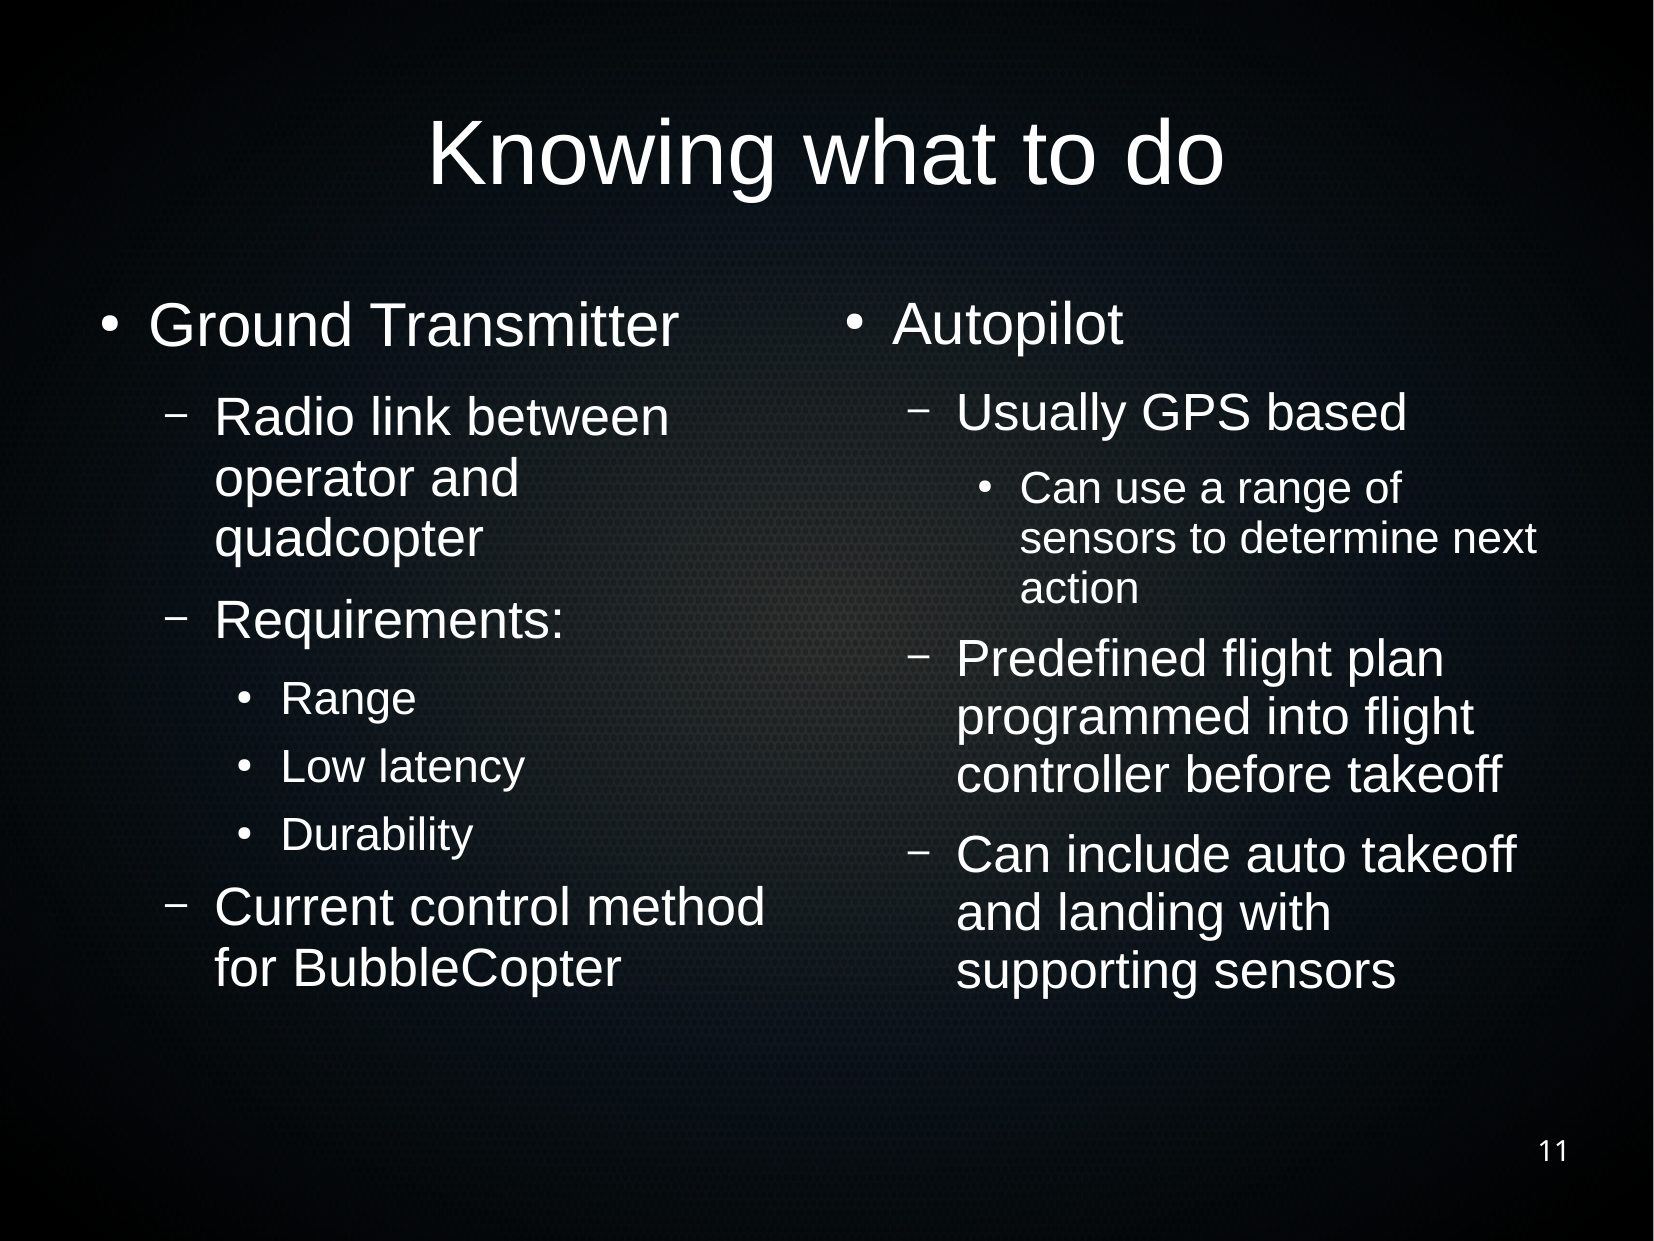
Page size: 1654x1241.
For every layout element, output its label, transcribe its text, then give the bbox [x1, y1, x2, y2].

title Knowing what to do [82, 49, 1571, 257]
list Ground Transmitter Radio link between operator and quadcopter Requirements: Range Low latency Durability Current control method for BubbleCopter [82, 290, 793, 1010]
picture [0, 0, 1654, 1241]
list Autopilot Usually GPS based Can use a range of sensors to determine next action Predefined flight plan programmed into flight controller before takeoff Can include auto takeoff and landing with supporting sensors [828, 290, 1539, 1010]
